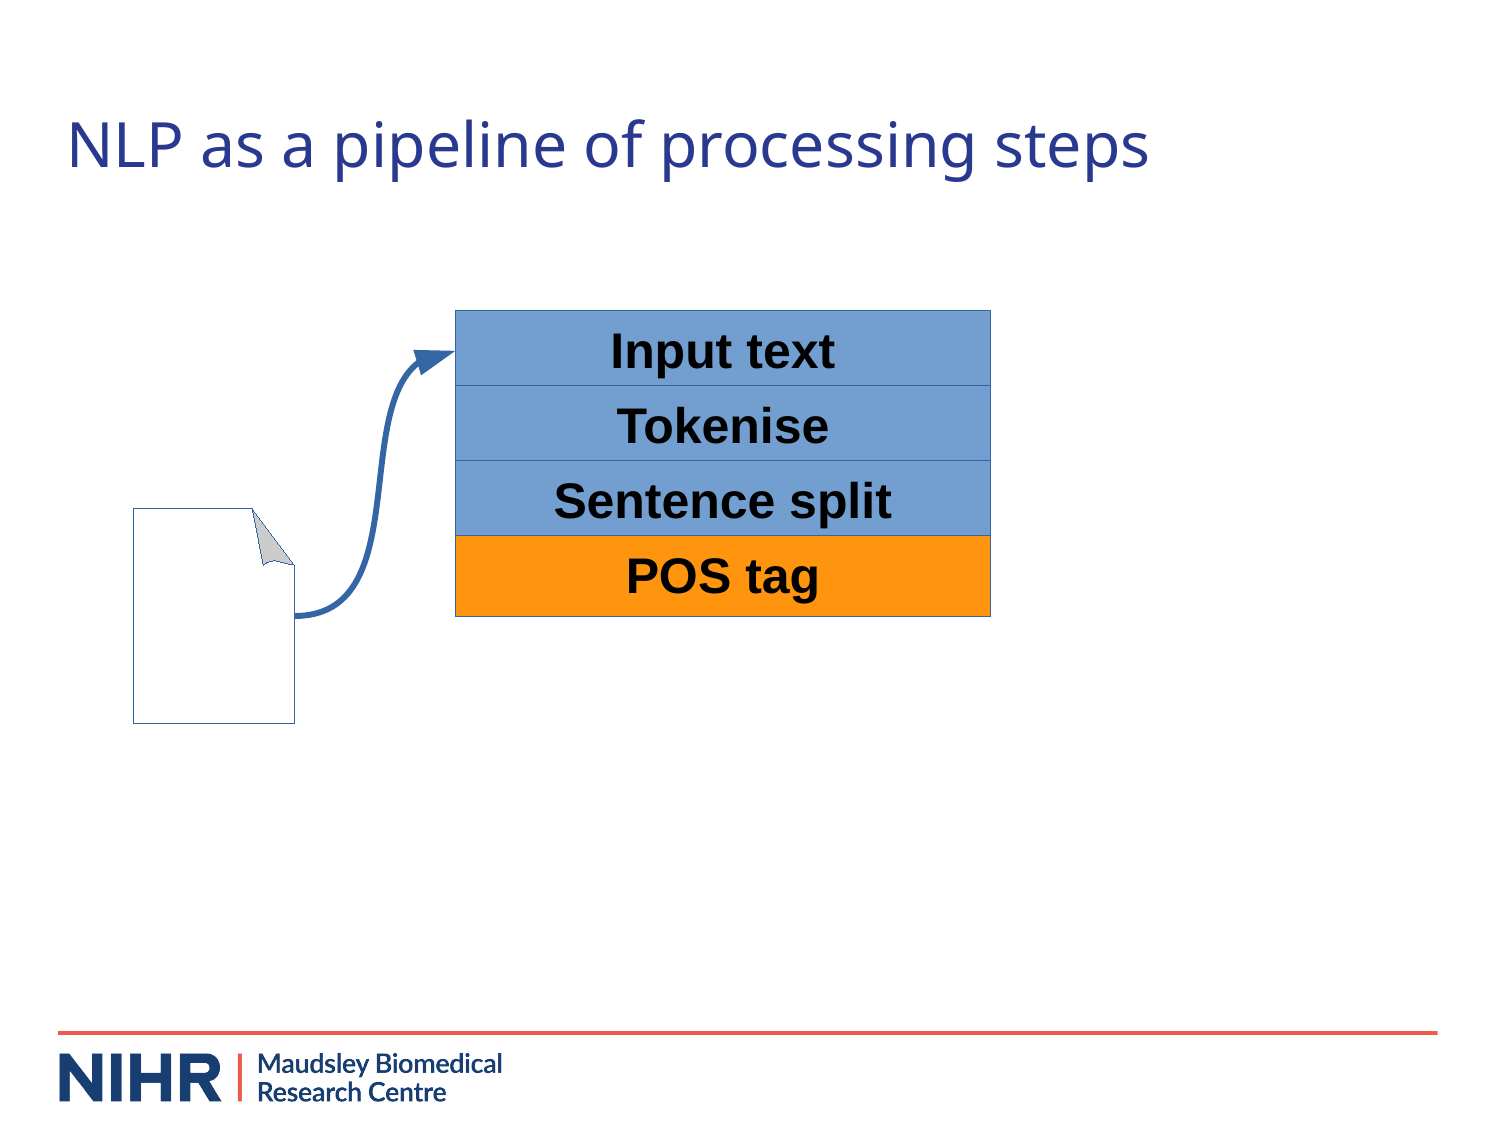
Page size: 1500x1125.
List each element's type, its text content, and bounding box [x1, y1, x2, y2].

text_box [133, 508, 295, 724]
title NLP as a pipeline of processing steps [51, 89, 1450, 223]
text_box Tokenise [455, 385, 991, 460]
text_box POS tag [455, 535, 991, 617]
text_box Input text [455, 310, 991, 385]
text_box Sentence split [455, 460, 991, 535]
picture [29, 1018, 531, 1125]
